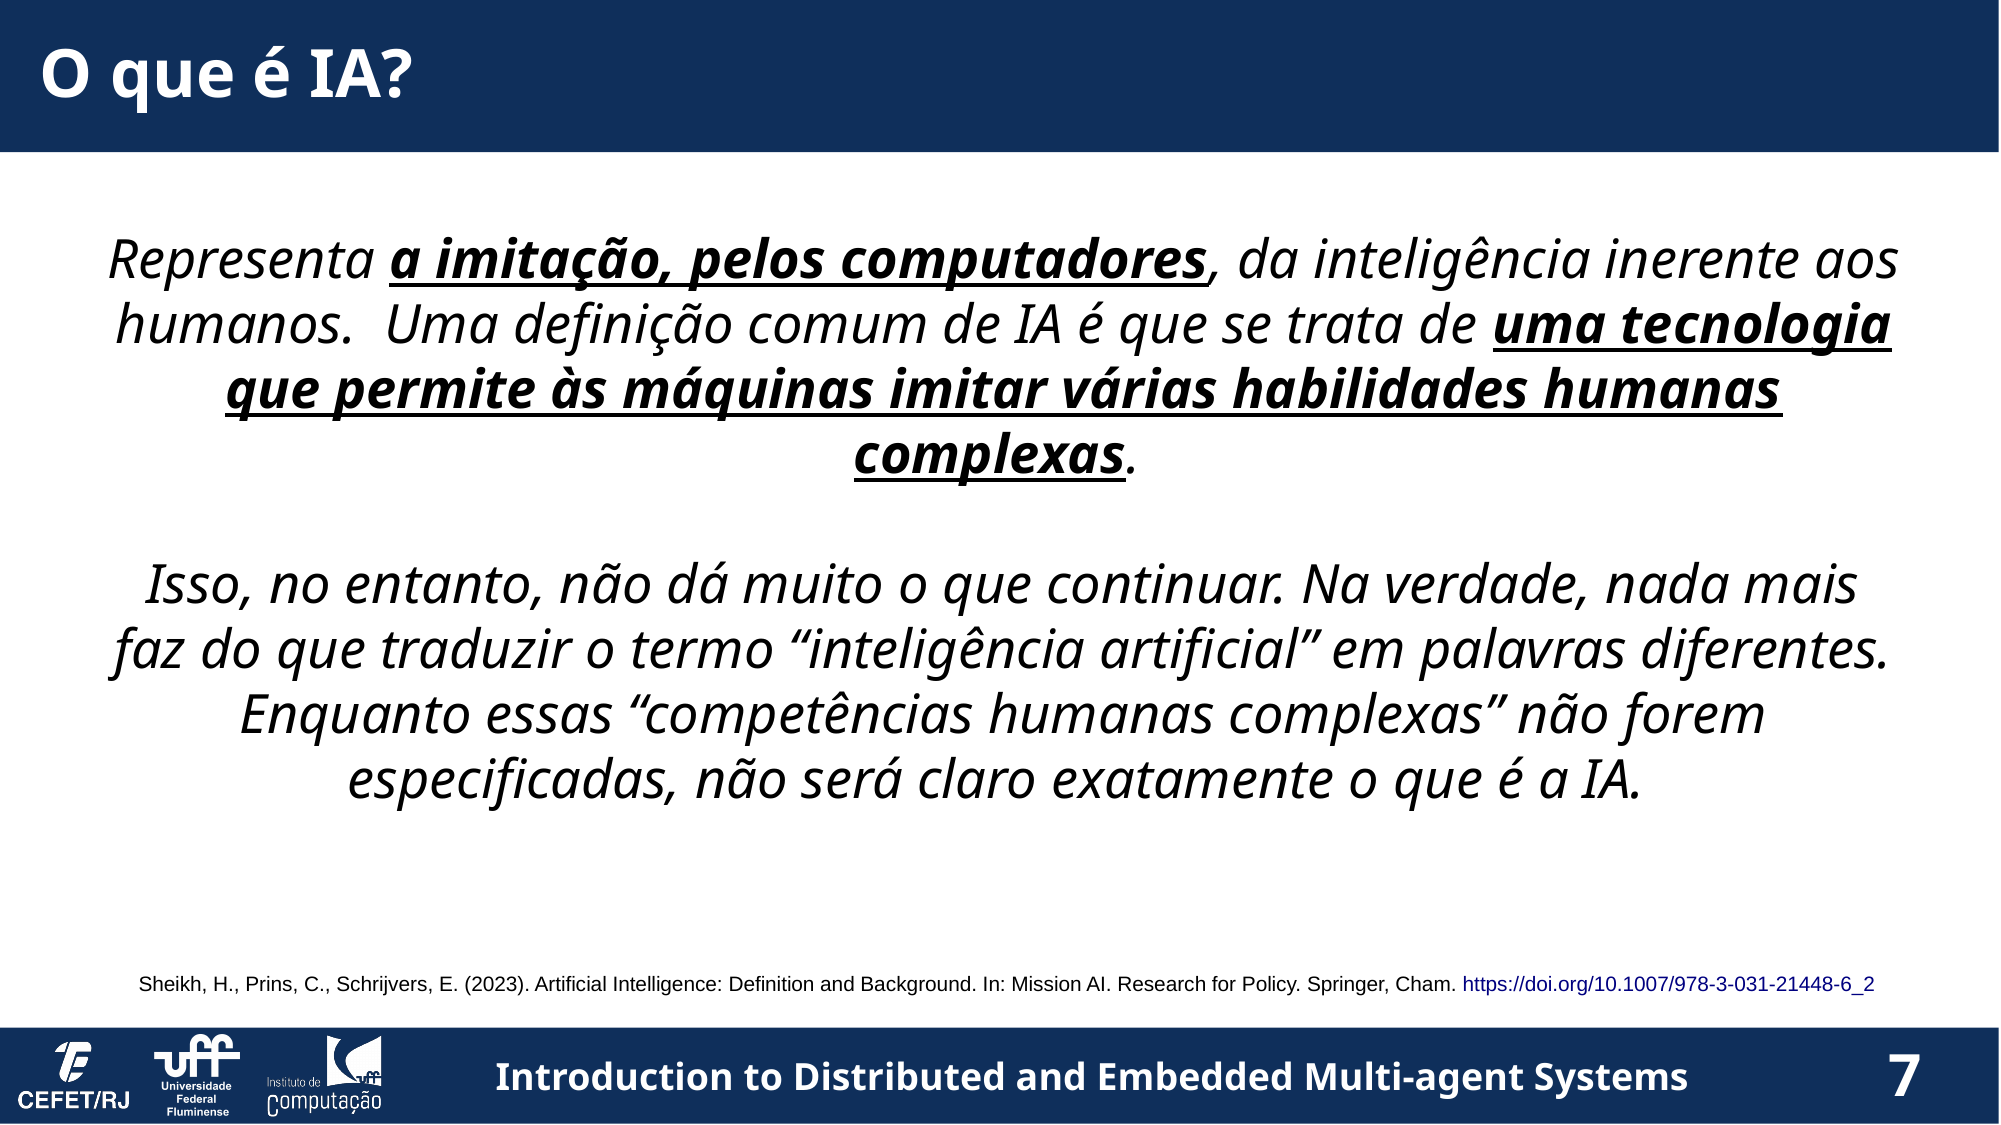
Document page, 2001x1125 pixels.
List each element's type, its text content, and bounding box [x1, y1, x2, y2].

picture [265, 1033, 383, 1117]
picture [153, 1033, 241, 1121]
text_box Representa a imitação, pelos computadores, da inteligência inerente aos humanos. Uma definição comum de IA é que se trata de uma tecnologia que permite às máquinas imitar várias habilidades humanas complexas. Isso, no entanto, não dá muito o que continuar. Na verdade, nada mais faz do que traduzir o termo “inteligência artificial” em palavras diferentes. Enquanto essas “competências humanas complexas” não forem especificadas, não será claro exatamente o que é a IA. [88, 216, 1920, 817]
text_box O que é IA? [25, 23, 1999, 119]
picture [18, 1021, 129, 1125]
text_box Sheikh, H., Prins, C., Schrijvers, E. (2023). Artificial Intelligence: Definition and Background. In: Mission AI. Research for Policy. Springer, Cham. https://doi.org/10.1007/978-3-031-21448-6_2 [123, 965, 1890, 1004]
